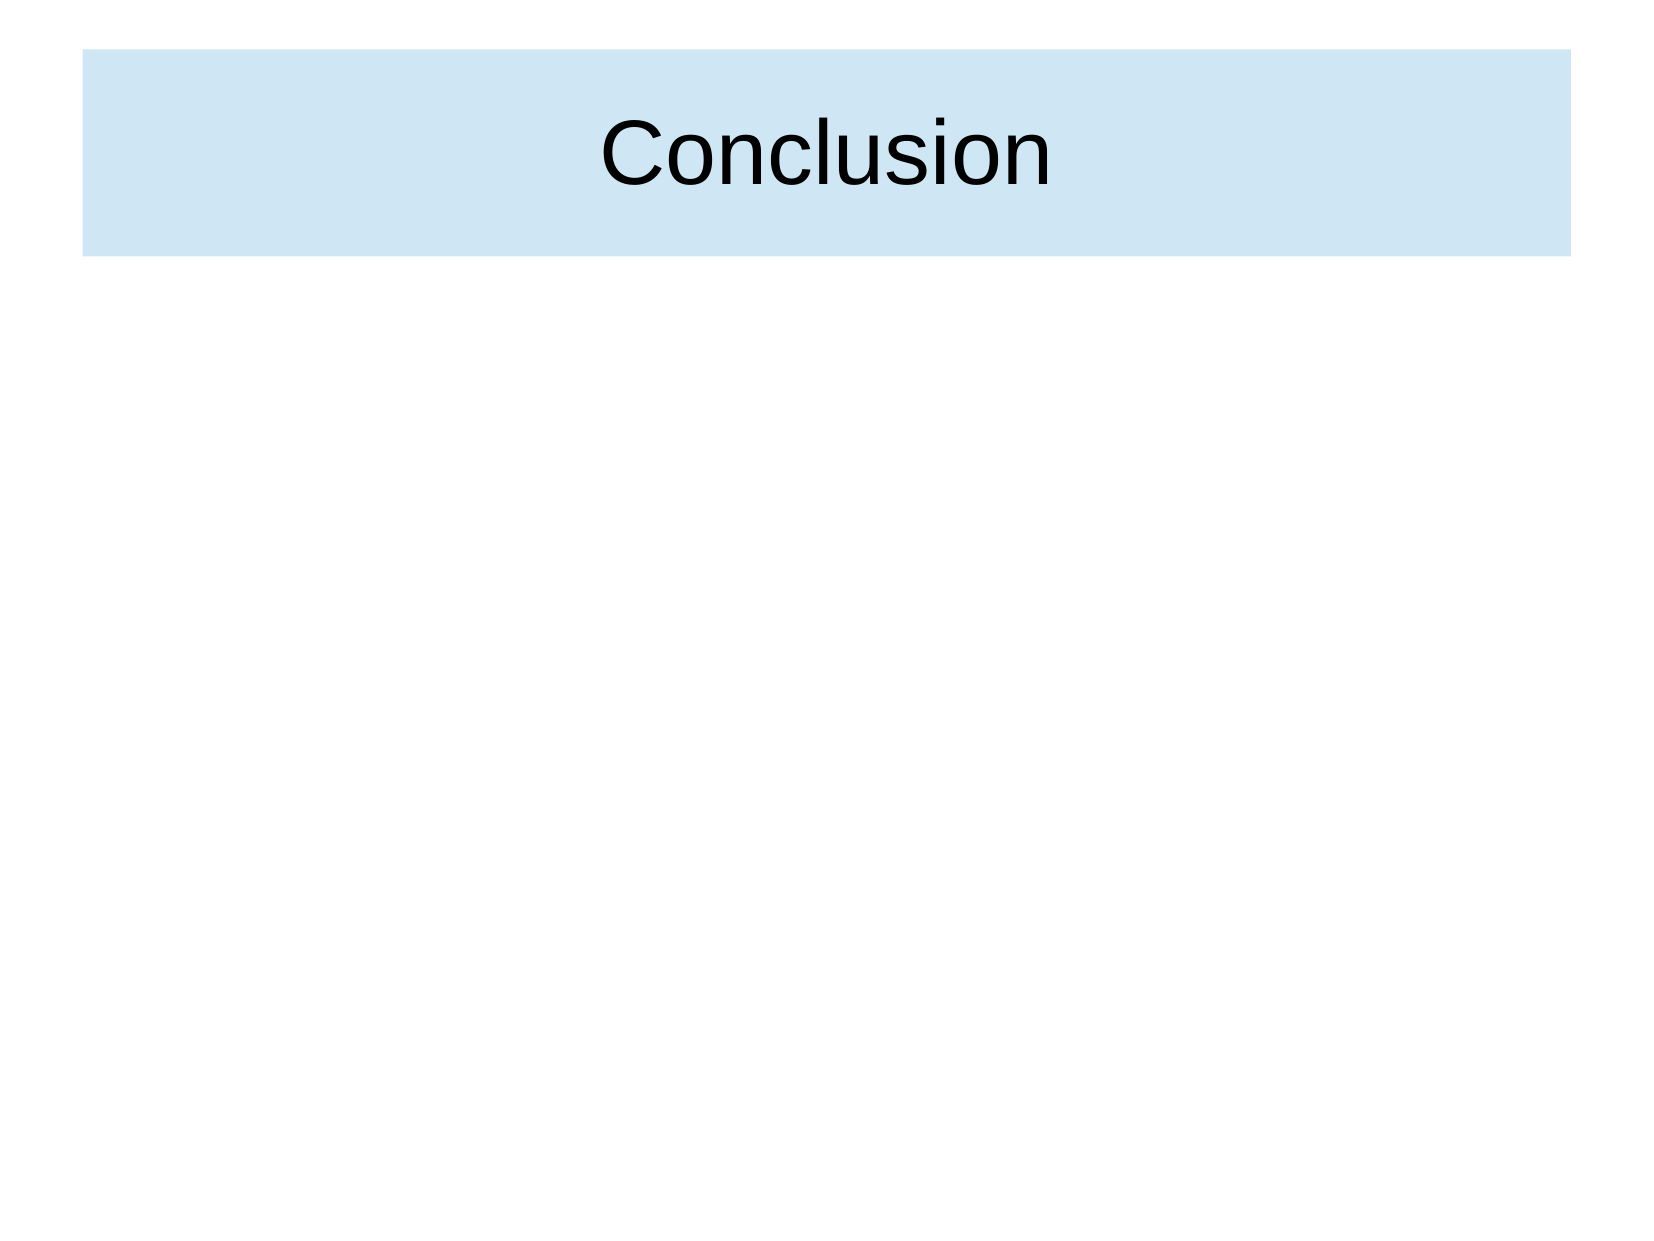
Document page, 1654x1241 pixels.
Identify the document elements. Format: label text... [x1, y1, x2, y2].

title Conclusion [82, 49, 1571, 257]
